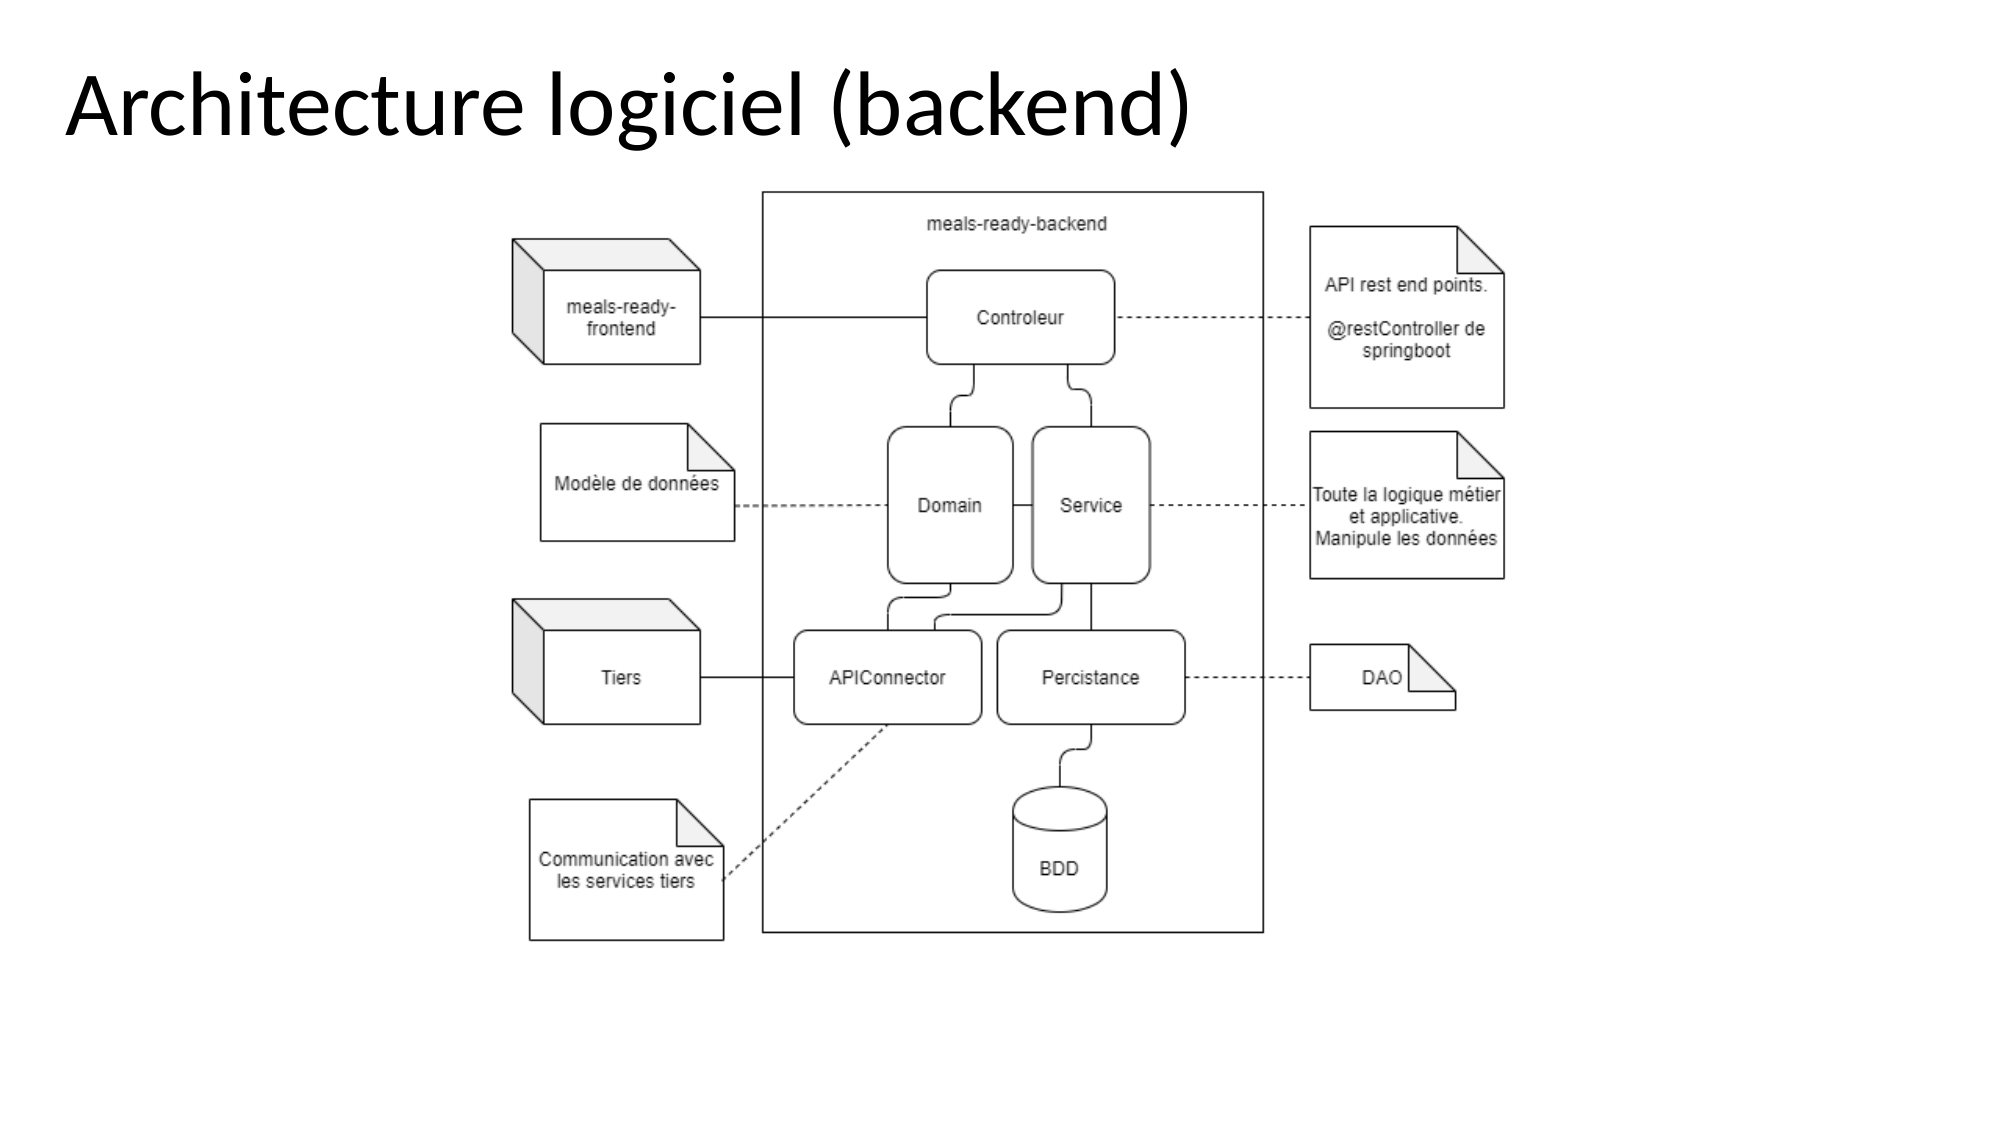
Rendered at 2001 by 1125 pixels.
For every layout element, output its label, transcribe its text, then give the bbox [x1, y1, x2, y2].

text_box Architecture logiciel (backend) [50, 36, 1368, 163]
picture [462, 143, 1538, 982]
